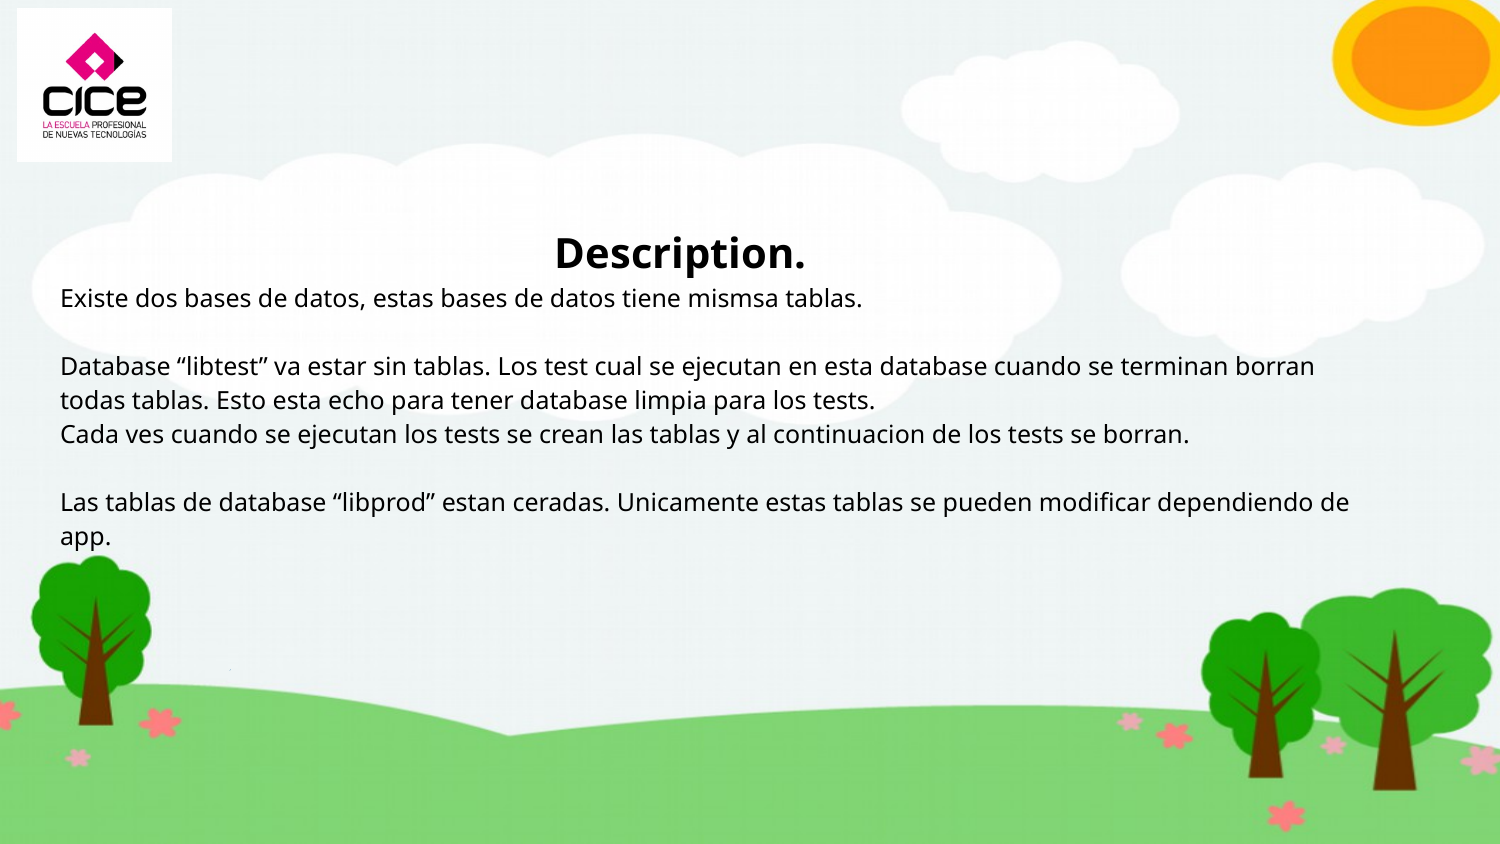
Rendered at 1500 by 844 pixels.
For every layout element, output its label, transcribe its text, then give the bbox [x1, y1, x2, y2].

picture [0, 0, 1500, 844]
title Description. Existe dos bases de datos, estas bases de datos tiene mismsa tablas. Database “libtest” va estar sin tablas. Los test cual se ejecutan en esta database cuando se terminan borran todas tablas. Esto esta echo para tener database limpia para los tests. Cada ves cuando se ejecutan los tests se crean las tablas y al continuacion de los tests se borran. Las tablas de database “libprod” estan ceradas. Unicamente estas tablas se pueden modificar dependiendo de app. [60, 272, 1389, 539]
